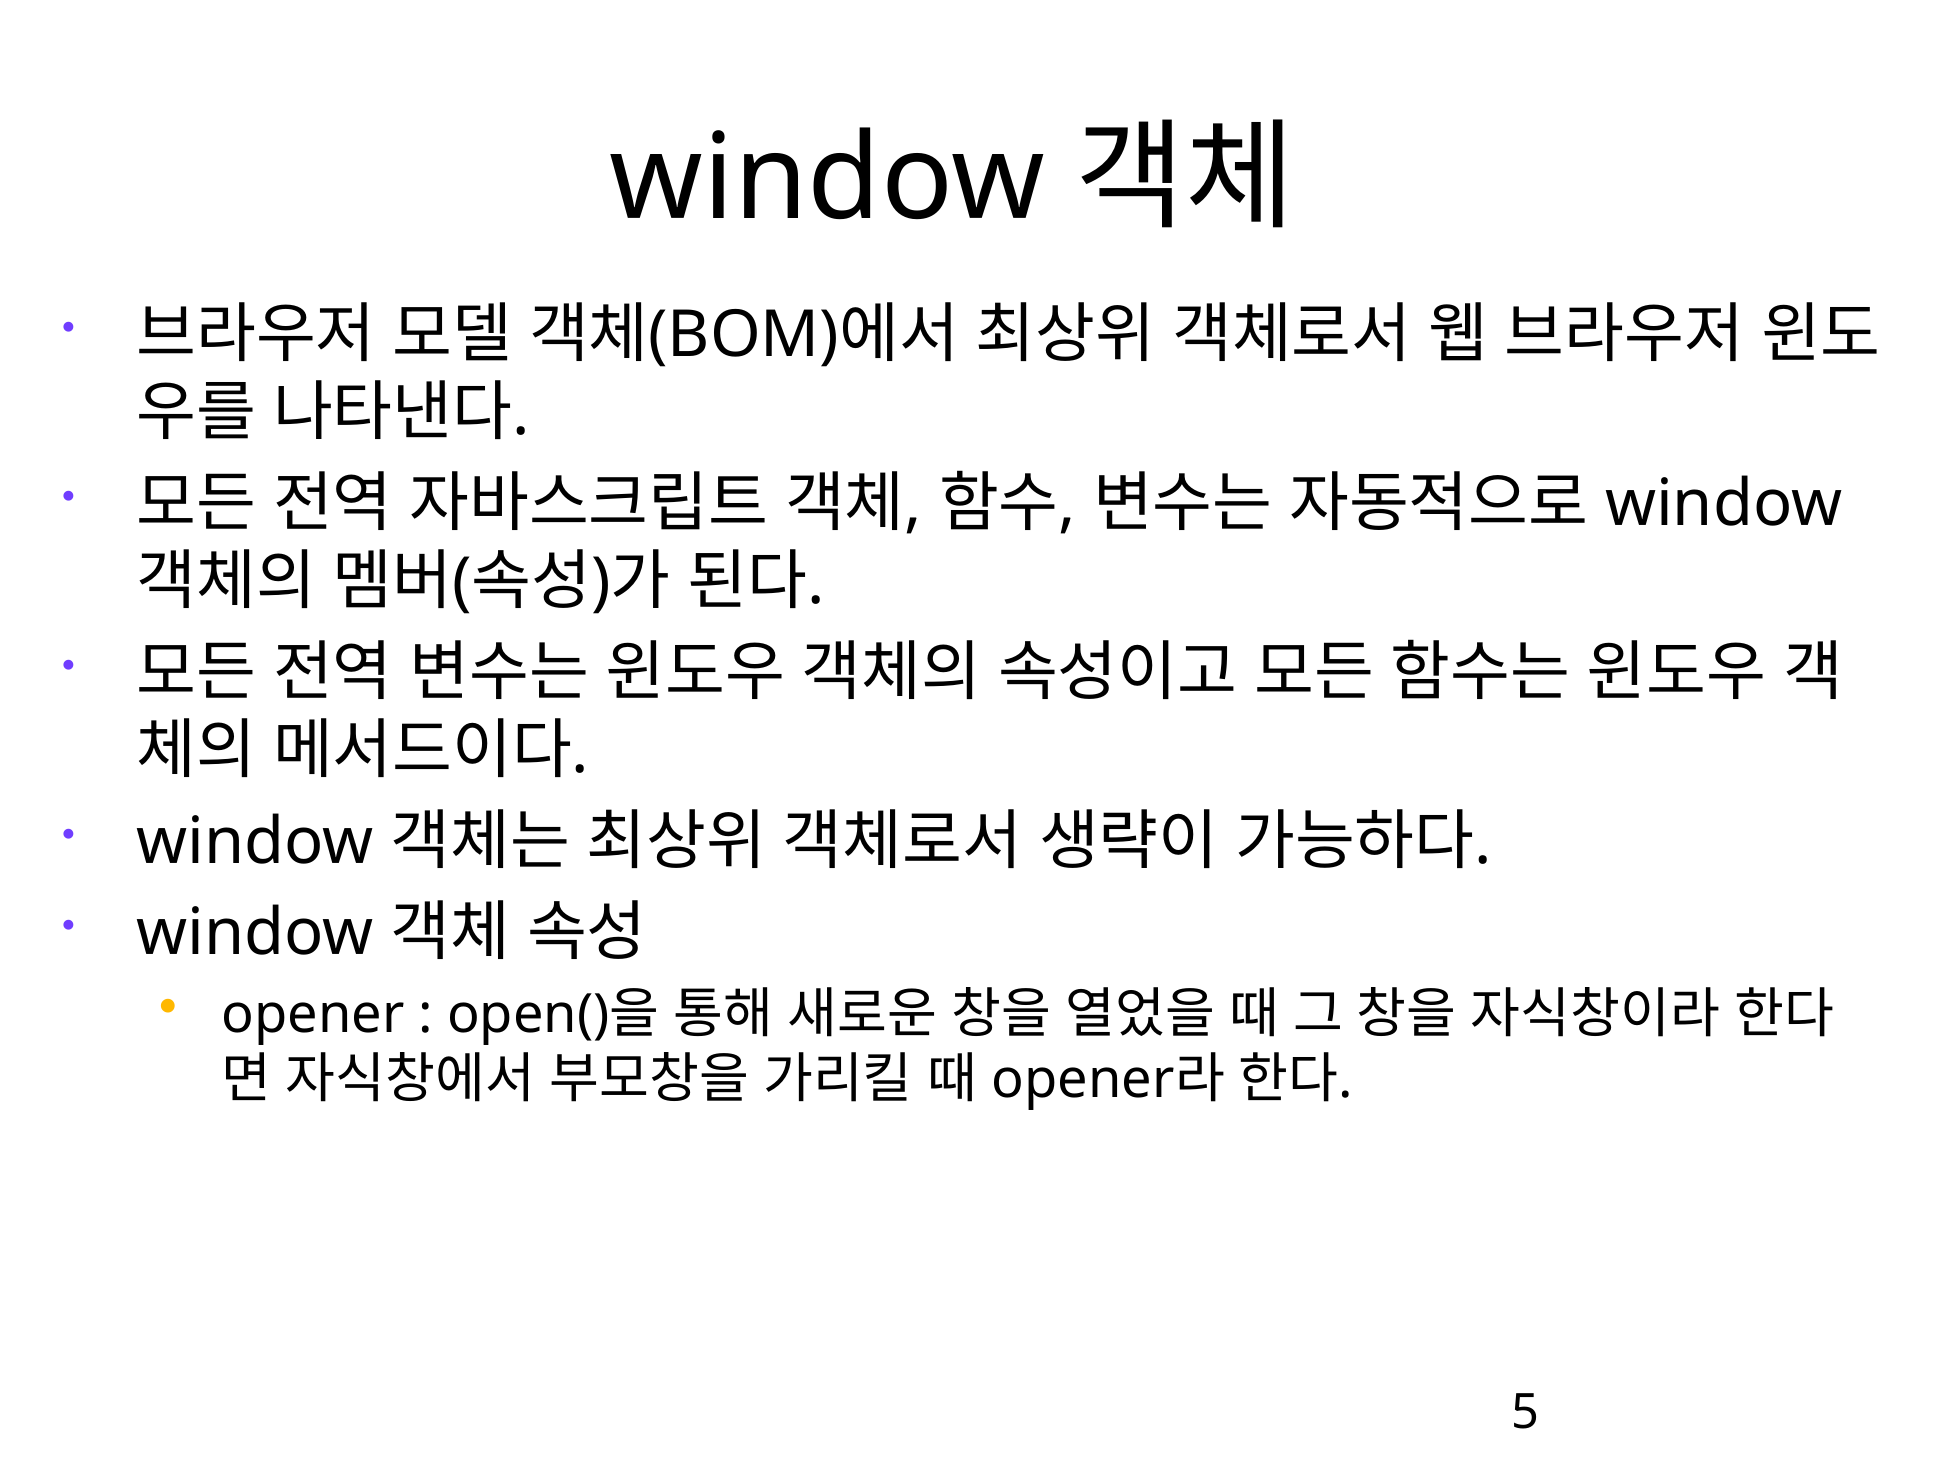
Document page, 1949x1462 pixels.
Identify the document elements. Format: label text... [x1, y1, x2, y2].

list 브라우저 모델 객체(BOM)에서 최상위 객체로서 웹 브라우저 윈도우를 나타낸다. 모든 전역 자바스크립트 객체, 함수, 변수는 자동적으로 window 객체의 멤버(속성)가 된다. 모든 전역 변수는 윈도우 객체의 속성이고 모든 함수는 윈도우 객체의 메서드이다. window 객체는 최상위 객체로서 생략이 가능하다. window 객체 속성 opener : open()을 통해 새로운 창을 열었을 때 그 창을 자식창이라 한다면 자식창에서 부모창을 가리킬 때 opener라 한다. [48, 284, 1897, 1343]
title window 객체 [156, 92, 1749, 255]
slide_number <숫자> [1496, 1372, 1899, 1462]
